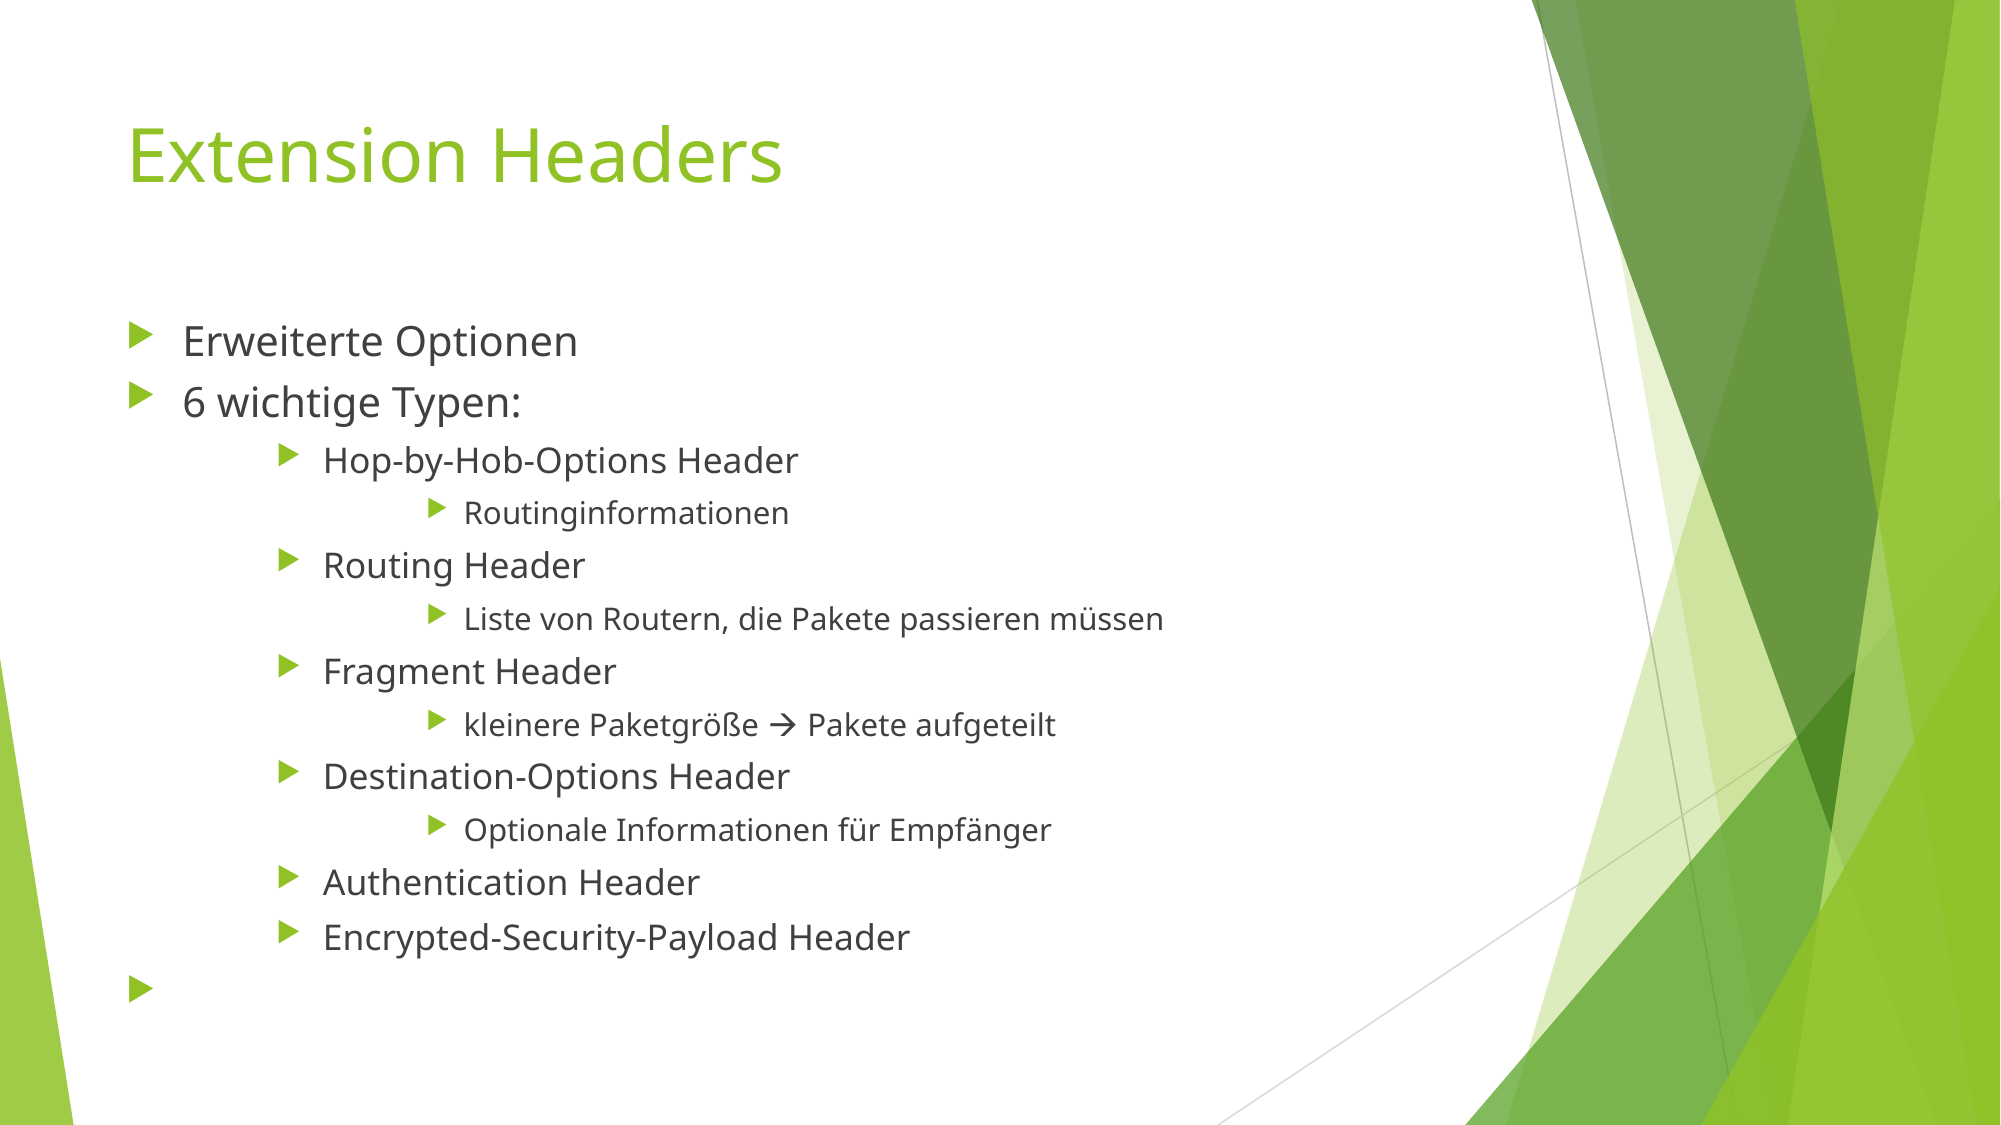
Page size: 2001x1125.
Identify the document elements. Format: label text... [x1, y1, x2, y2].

list Erweiterte Optionen 6 wichtige Typen: Hop-by-Hob-Options Header Routinginformationen Routing Header Liste von Routern, die Pakete passieren müssen Fragment Header kleinere Paketgröße  Pakete aufgeteilt Destination-Options Header Optionale Informationen für Empfänger Authentication Header Encrypted-Security-Payload Header [111, 316, 1522, 992]
title Extension Headers [111, 99, 1522, 316]
